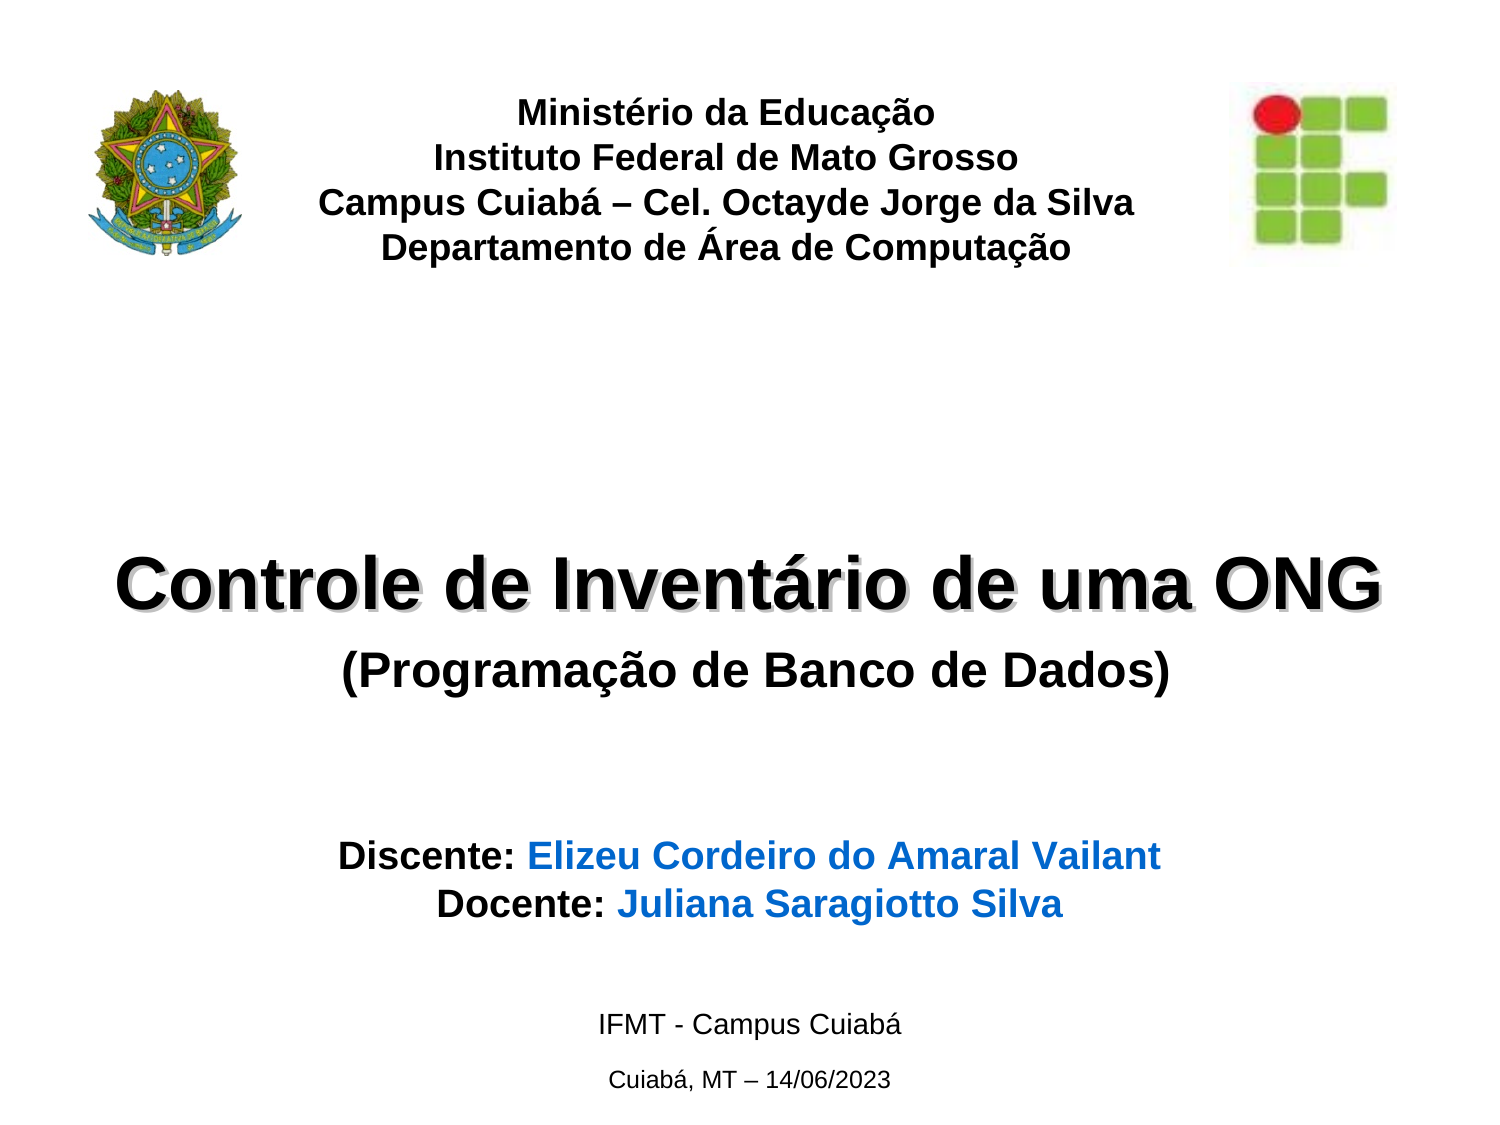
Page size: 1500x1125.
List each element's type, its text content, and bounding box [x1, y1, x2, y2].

text_box Ministério da Educação Instituto Federal de Mato Grosso Campus Cuiabá – Cel. Octayde Jorge da Silva Departamento de Área de Computação [277, 80, 1176, 303]
picture [88, 90, 242, 256]
text_box Discente: Elizeu Cordeiro do Amaral Vailant Docente: Juliana Saragiotto Silva IFMT - Campus Cuiabá [0, 774, 1500, 1048]
subtitle Controle de Inventário de uma ONG (Programação de Banco de Dados) [0, 527, 1500, 704]
text_box Cuiabá, MT – 14/06/2023 [0, 1055, 1500, 1102]
picture [1229, 82, 1397, 267]
